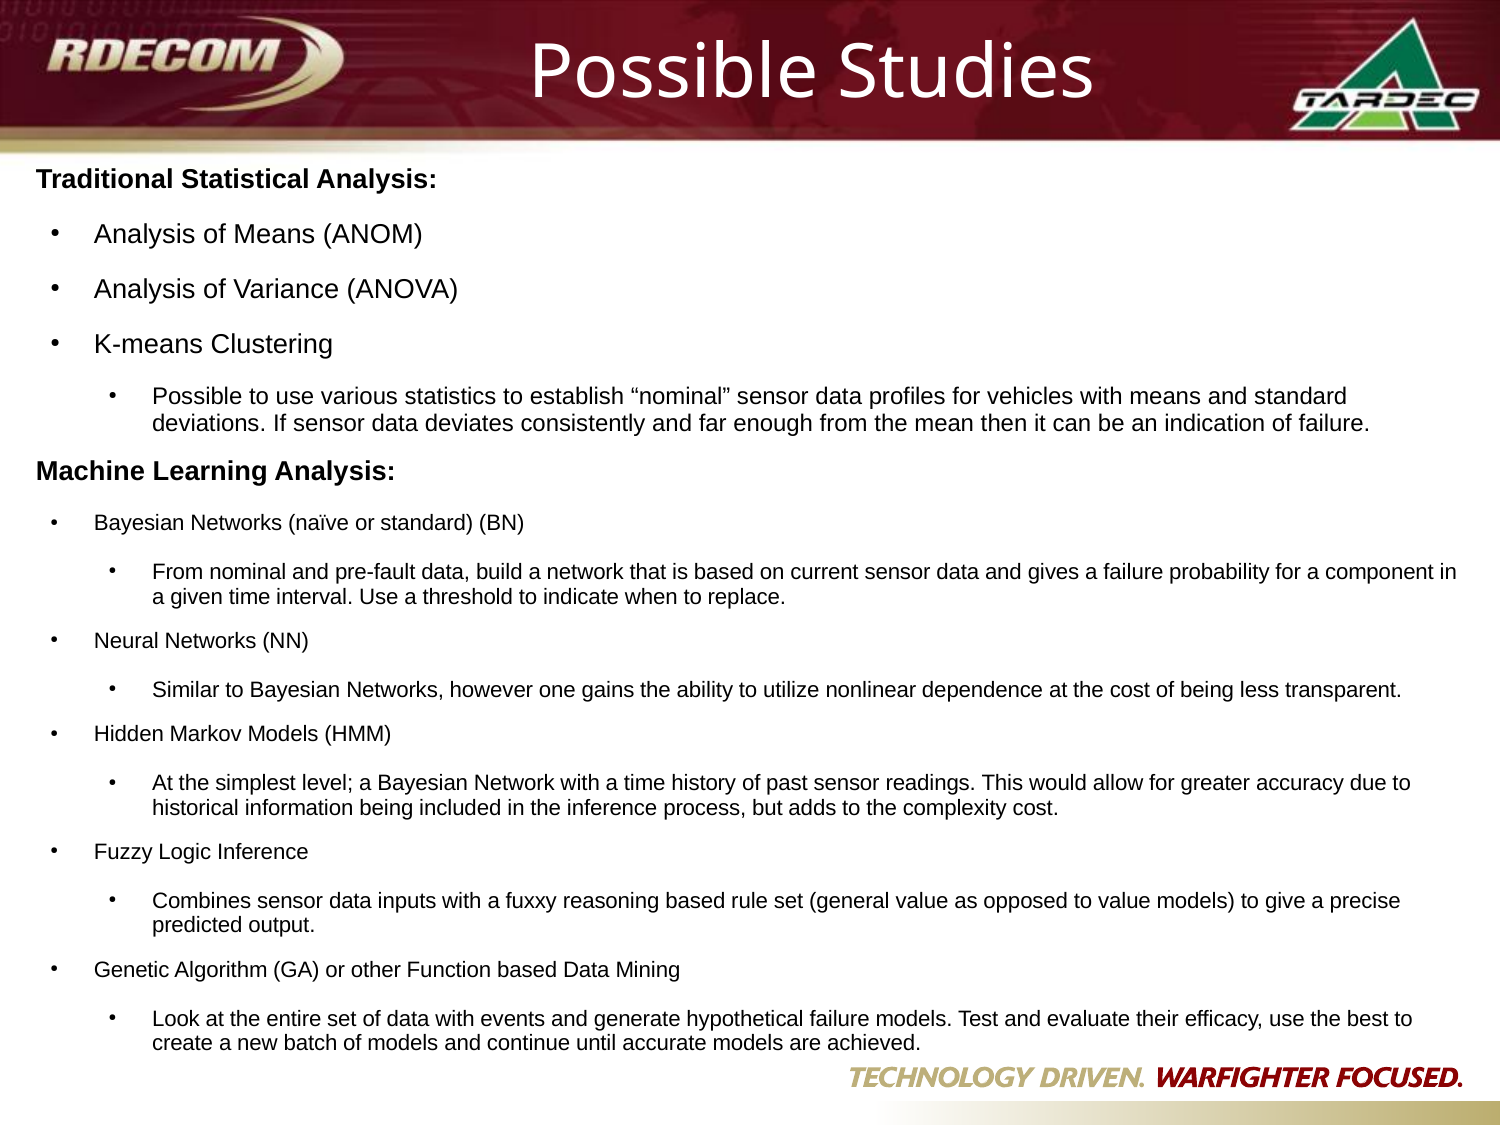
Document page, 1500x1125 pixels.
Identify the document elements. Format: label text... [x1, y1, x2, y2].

list Traditional Statistical Analysis: Analysis of Means (ANOM) Analysis of Variance (ANOVA) K-means Clustering Possible to use various statistics to establish “nominal” sensor data profiles for vehicles with means and standard deviations. If sensor data deviates consistently and far enough from the mean then it can be an indication of failure. Machine Learning Analysis: Bayesian Networks (naïve or standard) (BN) From nominal and pre-fault data, build a network that is based on current sensor data and gives a failure probability for a component in a given time interval. Use a threshold to indicate when to replace. Neural Networks (NN) Similar to Bayesian Networks, however one gains the ability to utilize nonlinear dependence at the cost of being less transparent. Hidden Markov Models (HMM) At the simplest level; a Bayesian Network with a time history of past sensor readings. This would allow for greater accuracy due to historical information being included in the inference process, but adds to the complexity cost. Fuzzy Logic Inference Combines sensor data inputs with a fuxxy reasoning based rule set (general value as opposed to value models) to give a precise predicted output. Genetic Algorithm (GA) or other Function based Data Mining Look at the entire set of data with events and generate hypothetical failure models. Test and evaluate their efficacy, use the best to create a new batch of models and continue until accurate models are achieved. [35, 164, 1466, 1062]
picture [0, 0, 1500, 171]
title Possible Studies [350, 7, 1275, 131]
